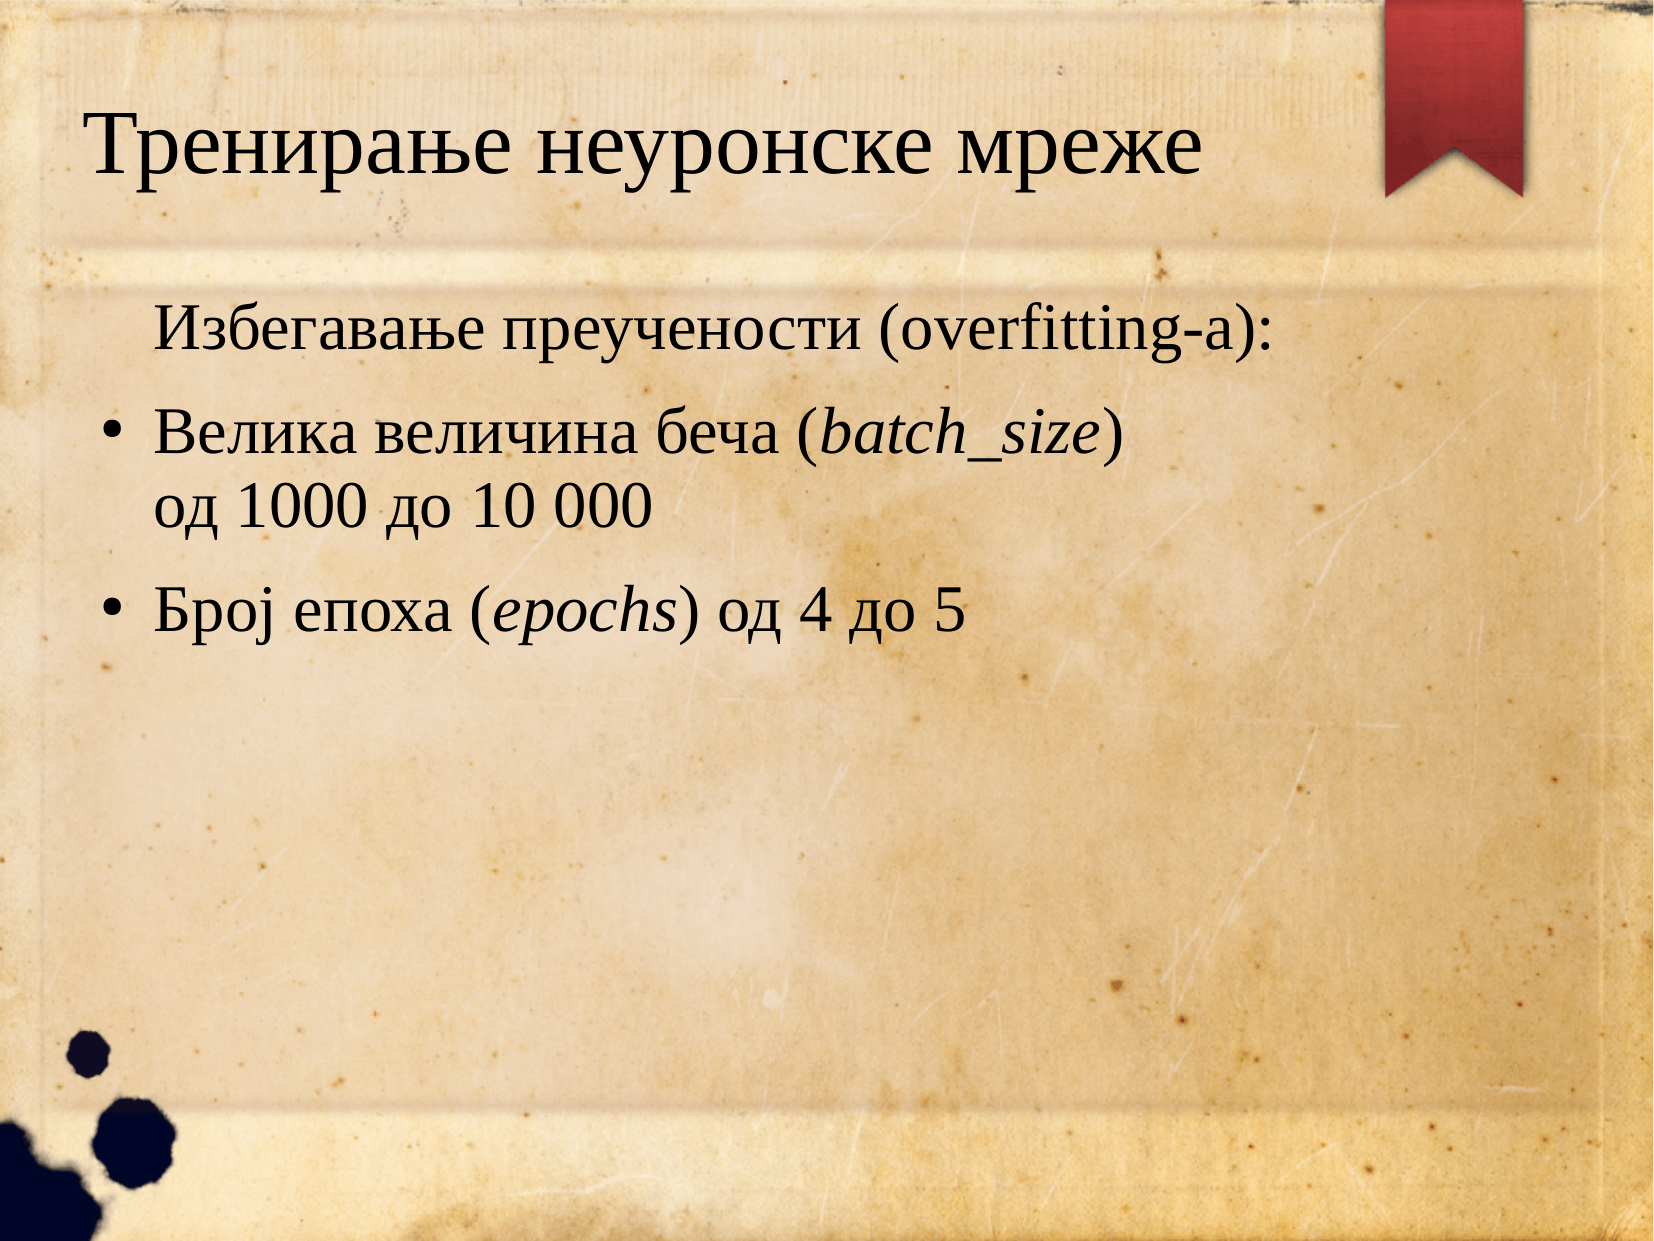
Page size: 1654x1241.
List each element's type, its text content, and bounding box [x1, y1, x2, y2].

list Избегавање преучености (overfitting-а): Велика величина беча (batch_size) од 1000 до 10 000 Број епоха (epochs) од 4 до 5 [82, 290, 1538, 1010]
picture [0, 0, 1654, 1241]
title Тренирање неуронске мреже [82, 41, 1501, 245]
